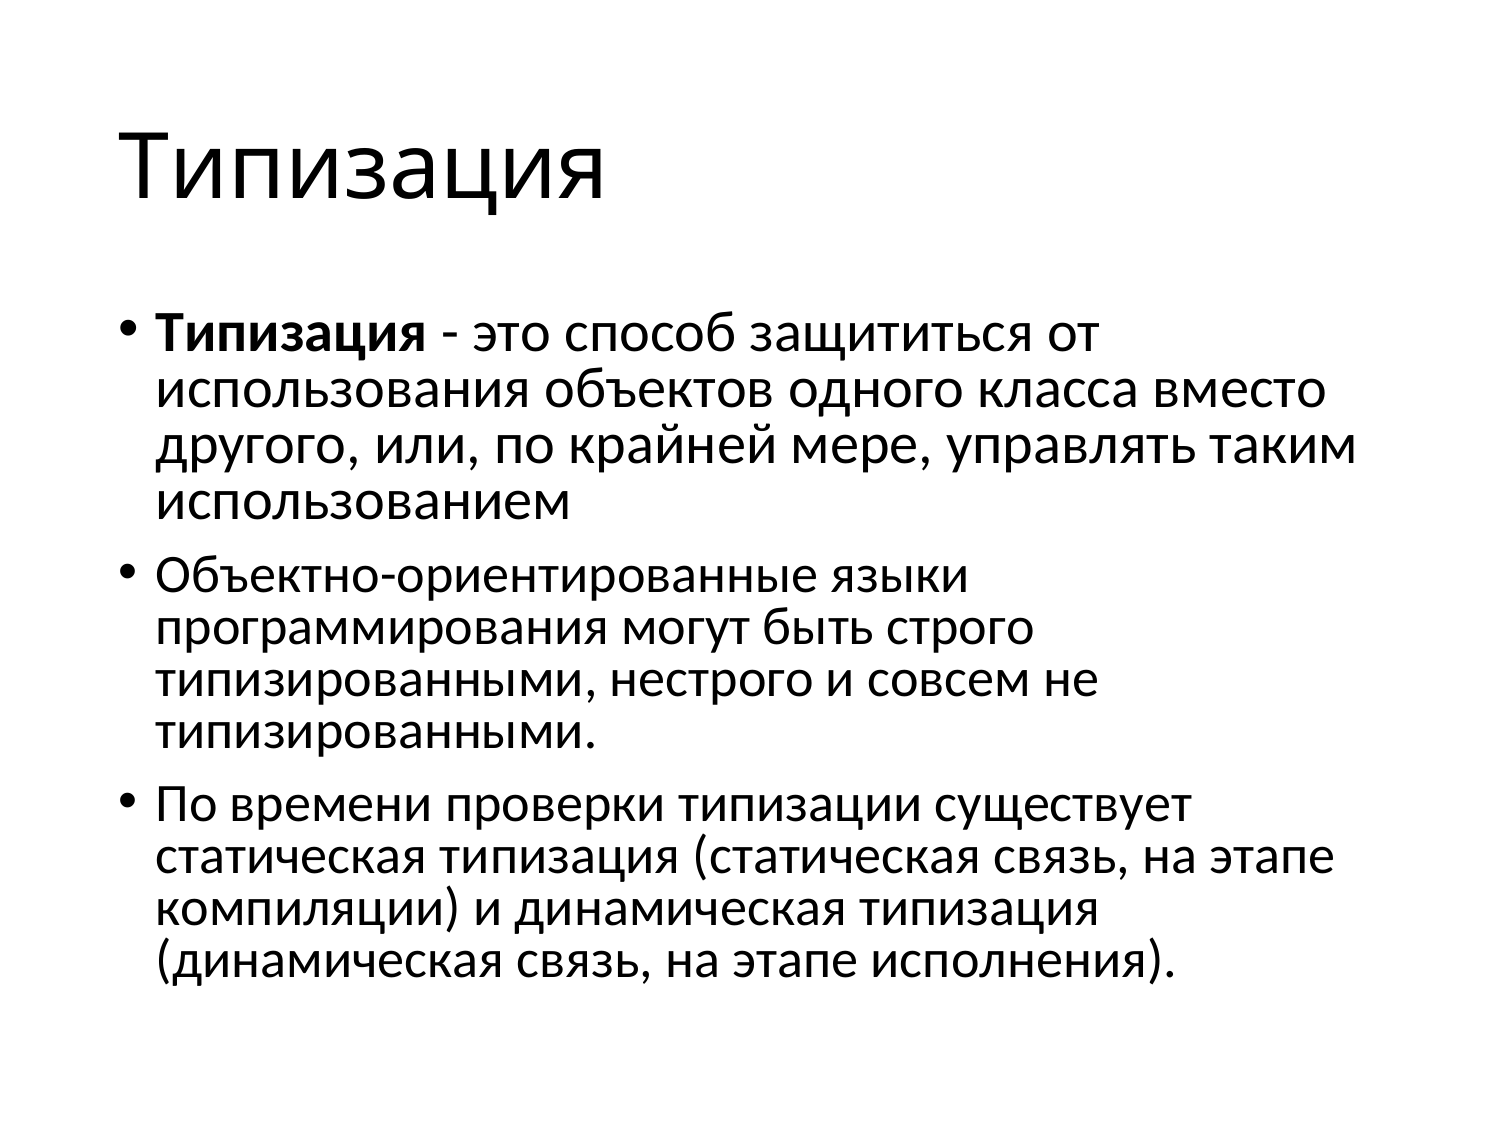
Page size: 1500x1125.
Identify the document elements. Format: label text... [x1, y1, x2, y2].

title Типизация [103, 59, 1397, 278]
list Типизация - это способ защититься от использования объектов одного класса вместо другого, или, по крайней мере, управлять таким использованием Объектно-ориентированные языки программирования могут быть строго типизированными, нестрого и совсем не типизированными. По времени проверки типизации существует статическая типизация (статическая связь, на этапе компиляции) и динамическая типизация (динамическая связь, на этапе исполнения). [103, 299, 1397, 1014]
